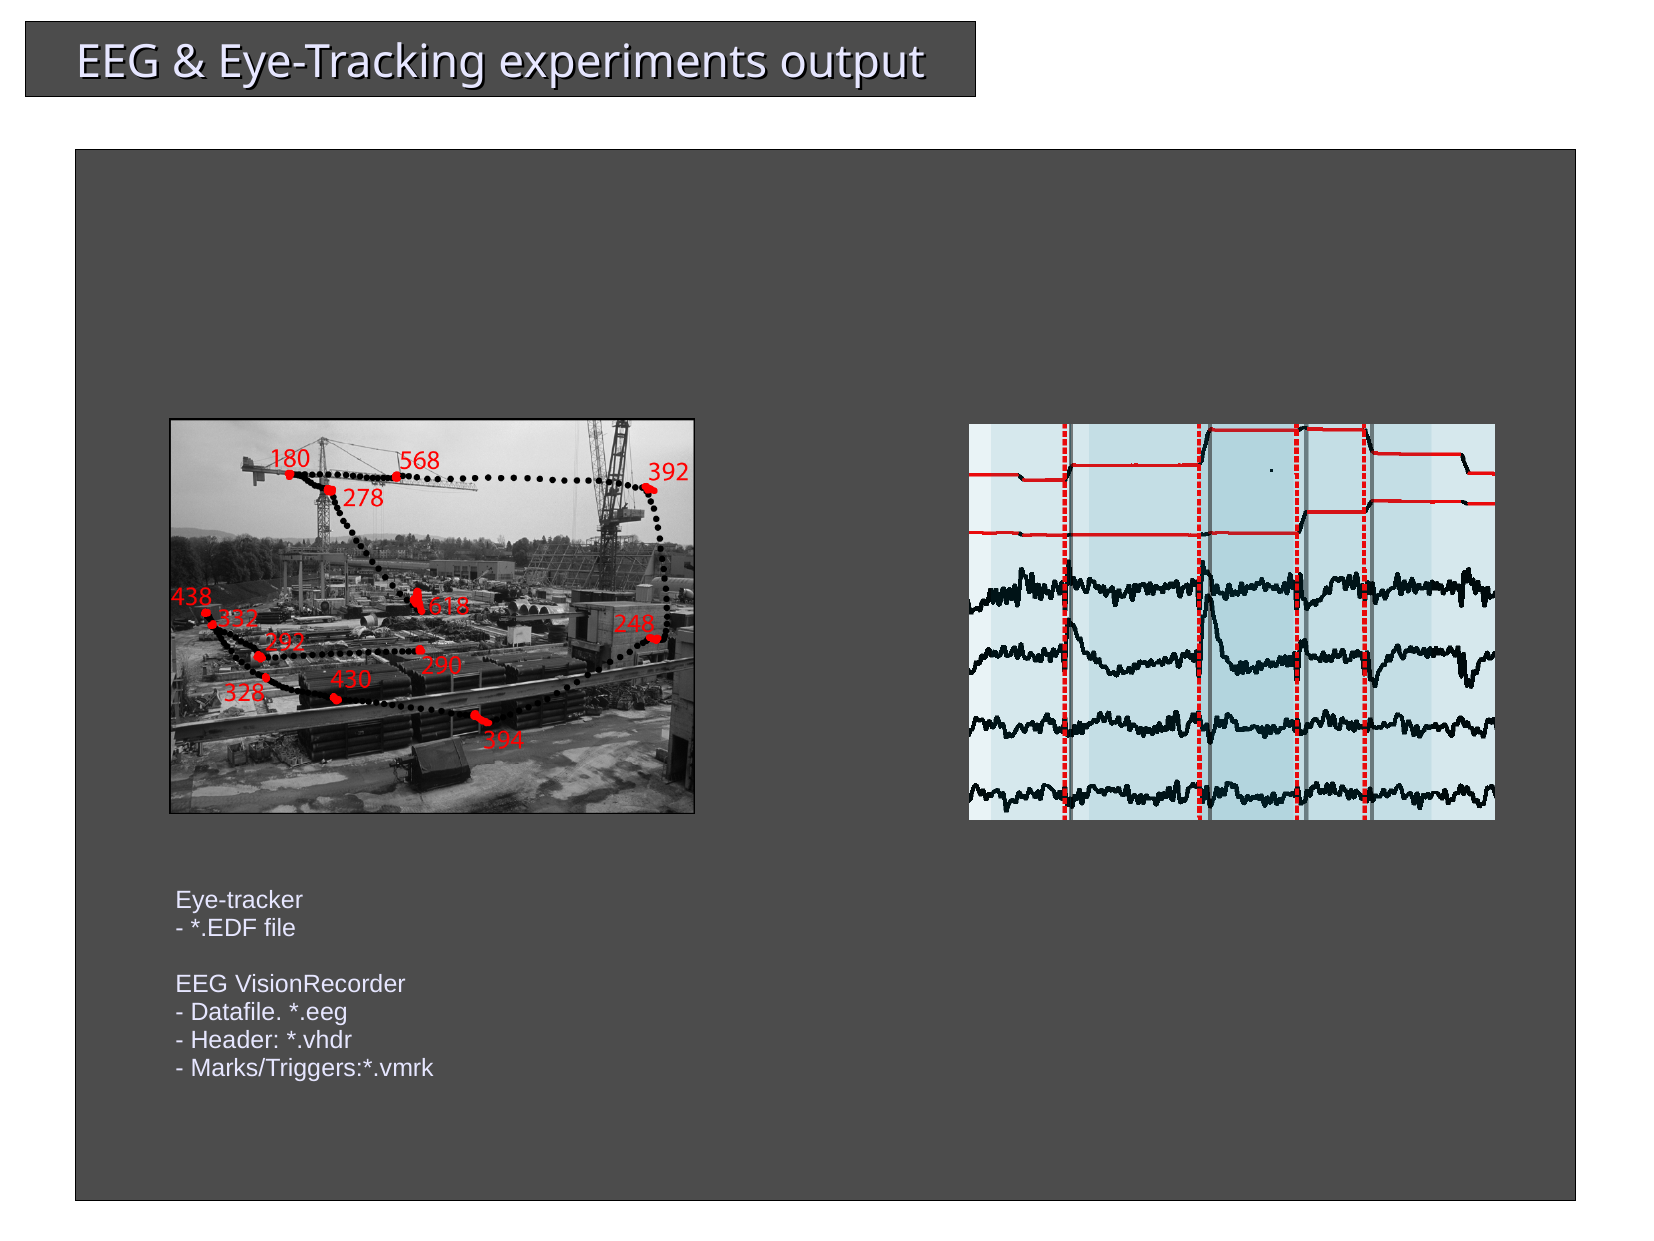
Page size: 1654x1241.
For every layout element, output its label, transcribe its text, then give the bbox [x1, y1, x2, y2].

text_box [75, 149, 1576, 1201]
text_box EEG & Eye-Tracking experiments output [25, 21, 976, 97]
text_box Eye-tracker - *.EDF file EEG VisionRecorder - Datafile. *.eeg - Header: *.vhdr - Marks/Triggers:*.vmrk [160, 878, 450, 1117]
picture [169, 418, 695, 814]
picture [969, 424, 1495, 820]
